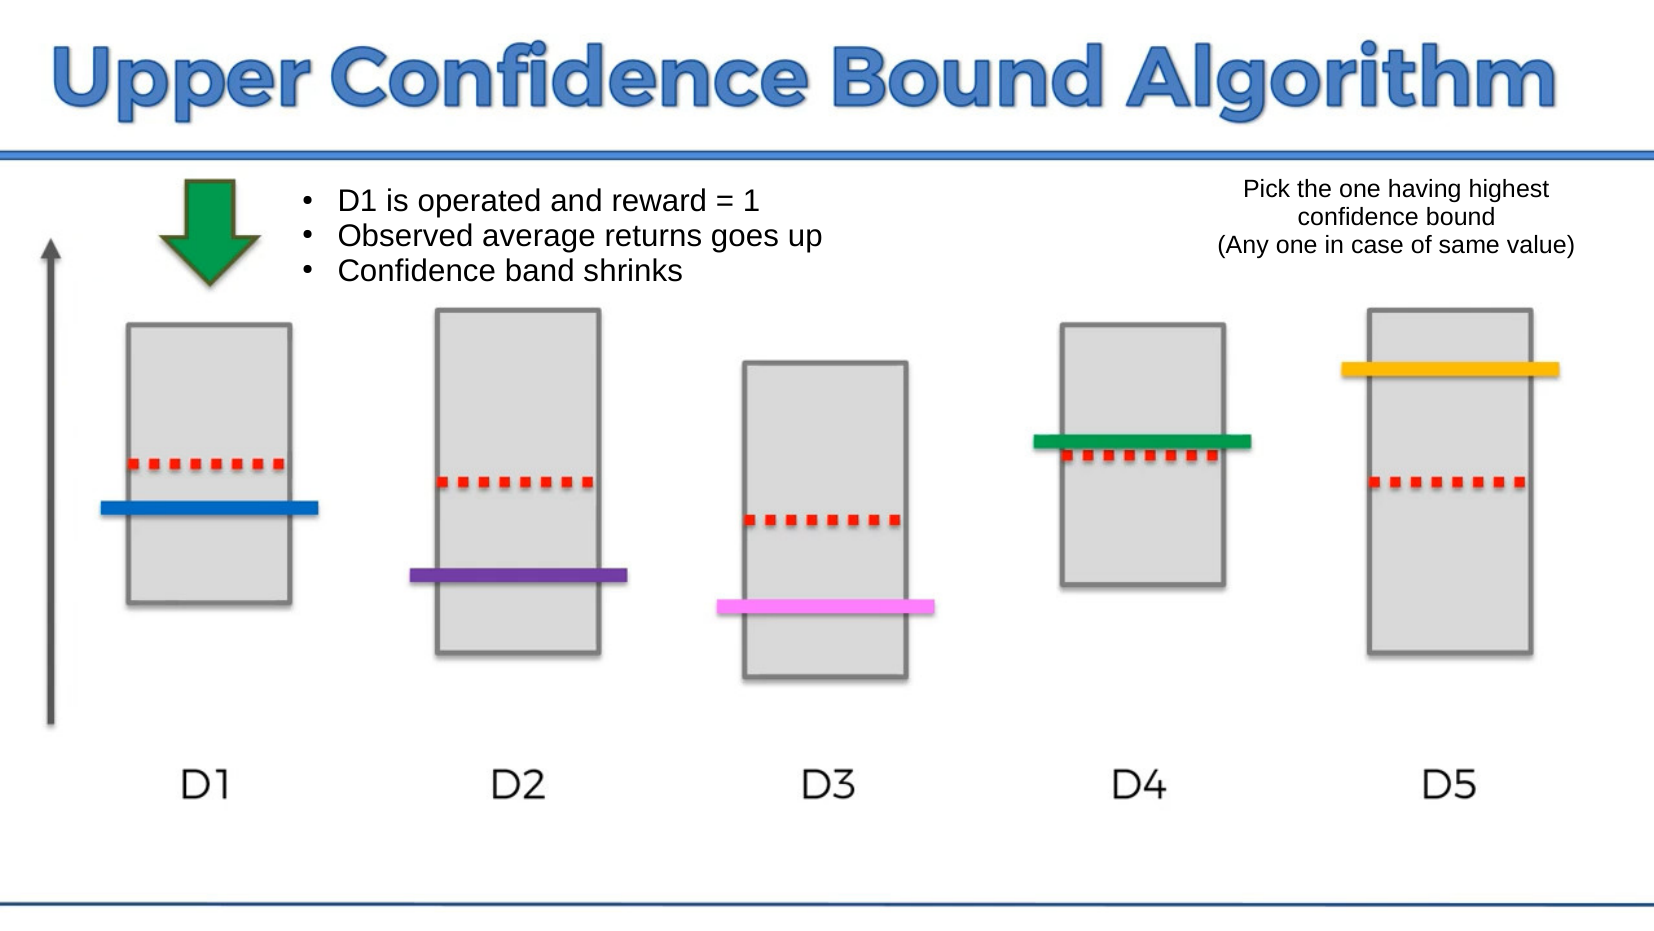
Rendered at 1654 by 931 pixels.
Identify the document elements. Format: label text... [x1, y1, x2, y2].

text_box D1 is operated and reward = 1 Observed average returns goes up Confidence band shrinks [287, 176, 839, 296]
picture [0, 23, 1654, 913]
text_box Pick the one having highest confidence bound (Any one in case of same value) [1202, 167, 1654, 267]
